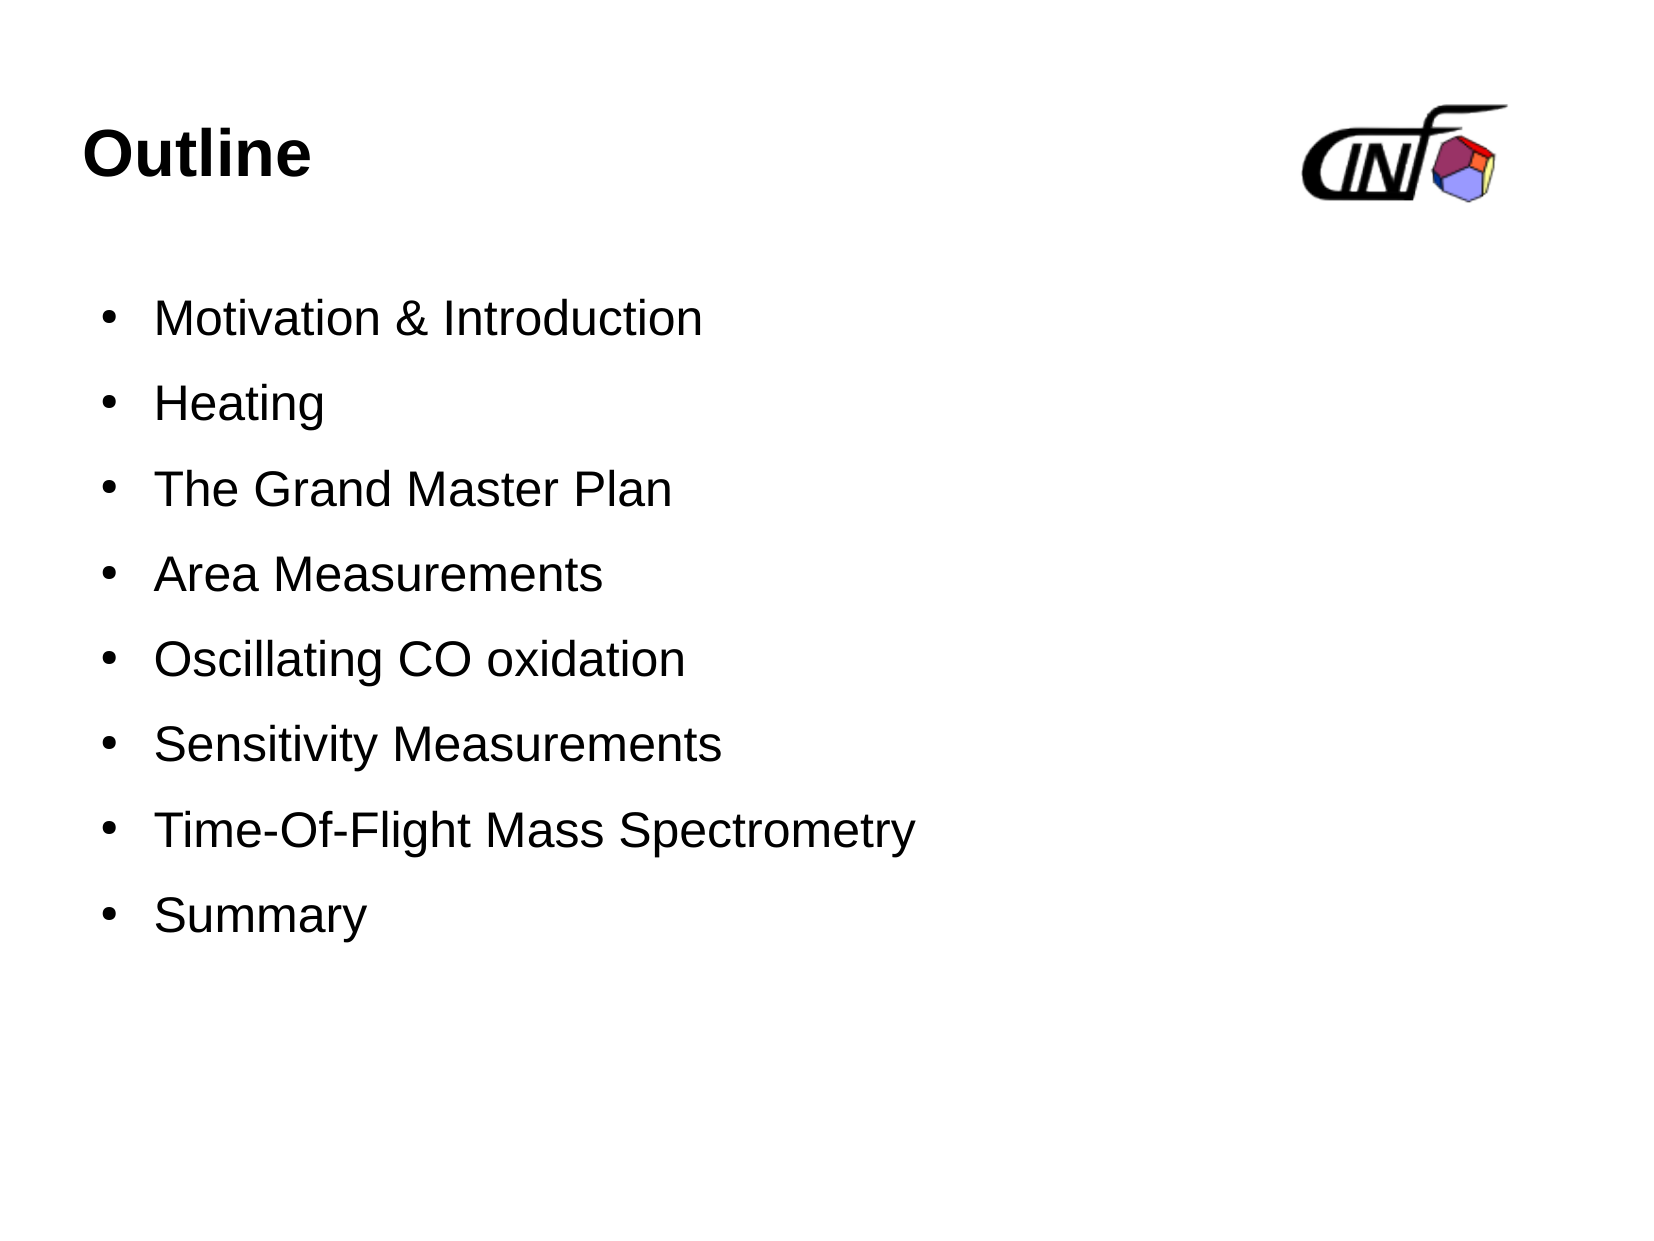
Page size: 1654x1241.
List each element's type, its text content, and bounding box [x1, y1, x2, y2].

list Motivation & Introduction Heating The Grand Master Plan Area Measurements Oscillating CO oxidation Sensitivity Measurements Time-Of-Flight Mass Spectrometry Summary [82, 290, 1538, 1051]
title Outline [82, 49, 1571, 257]
